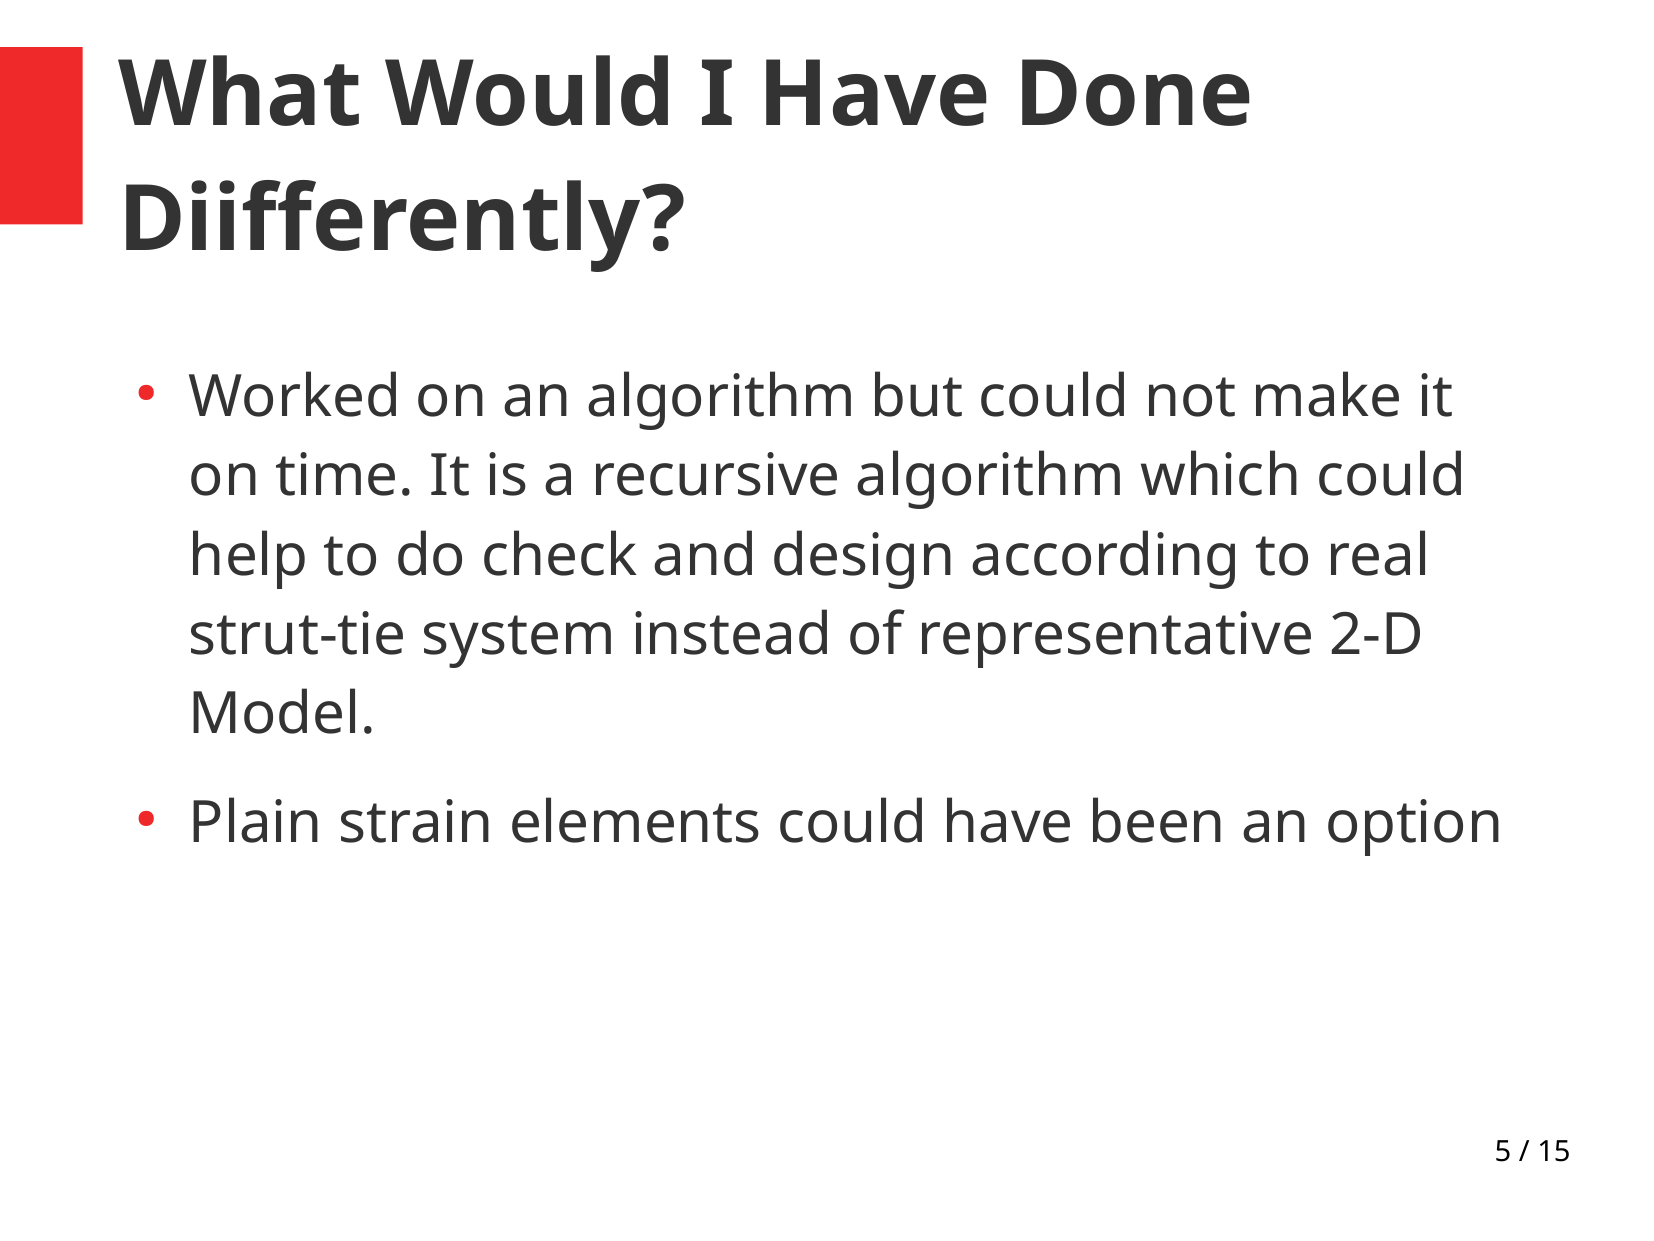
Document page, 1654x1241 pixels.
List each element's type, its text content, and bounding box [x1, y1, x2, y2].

list Worked on an algorithm but could not make it on time. It is a recursive algorithm which could help to do check and design according to real strut-tie system instead of representative 2-D Model. Plain strain elements could have been an option [118, 354, 1536, 1074]
title What Would I Have Done Diifferently? [118, 45, 1571, 260]
